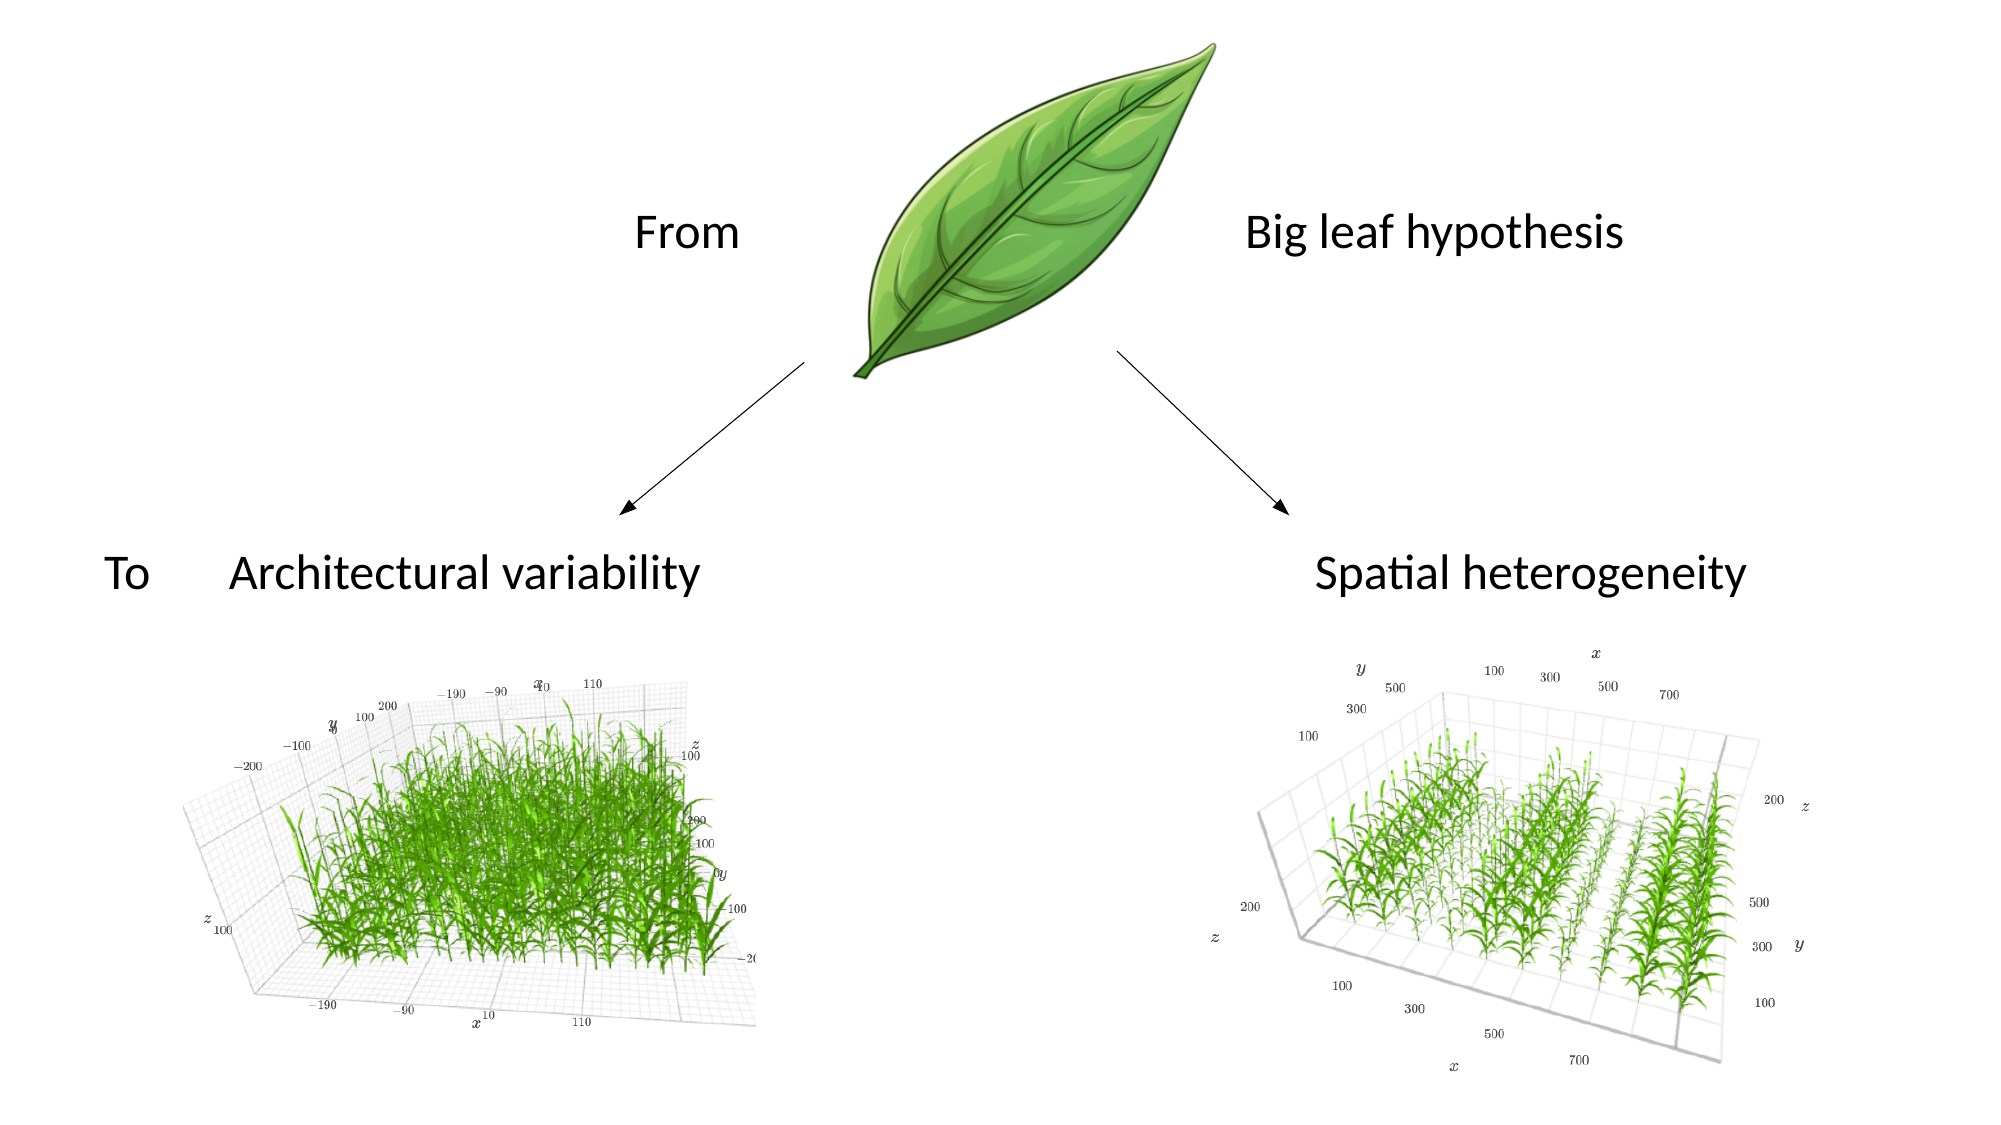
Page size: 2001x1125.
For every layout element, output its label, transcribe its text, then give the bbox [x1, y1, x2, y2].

picture [835, 12, 1231, 408]
picture [1141, 633, 1883, 1113]
text_box From [619, 190, 1053, 267]
text_box Architectural variability [214, 532, 721, 608]
text_box Big leaf hypothesis [1230, 190, 1663, 267]
picture [183, 659, 756, 1048]
text_box To [89, 532, 214, 608]
text_box Spatial heterogeneity [1299, 532, 1775, 608]
